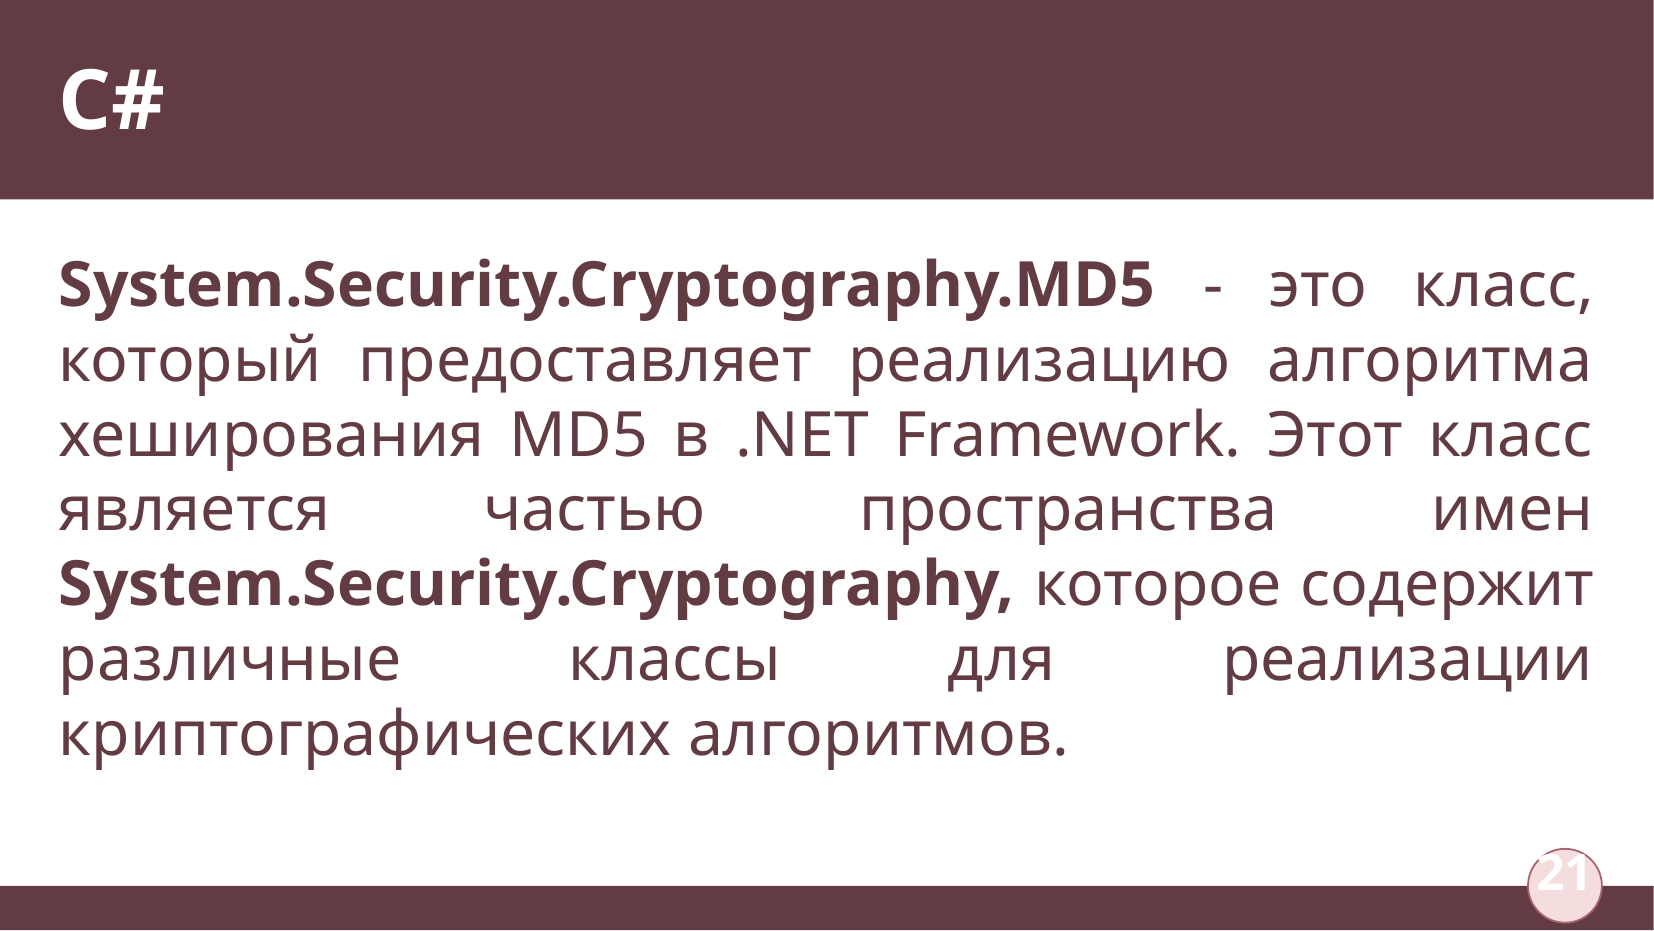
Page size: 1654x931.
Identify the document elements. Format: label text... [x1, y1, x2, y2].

list System.Security.Cryptography.MD5 - это класс, который предоставляет реализацию алгоритма хеширования MD5 в .NET Framework. Этот класс является частью пространства имен System.Security.Cryptography, которое содержит различные классы для реализации криптографических алгоритмов. [59, 243, 1595, 769]
title C# [59, 37, 1595, 155]
